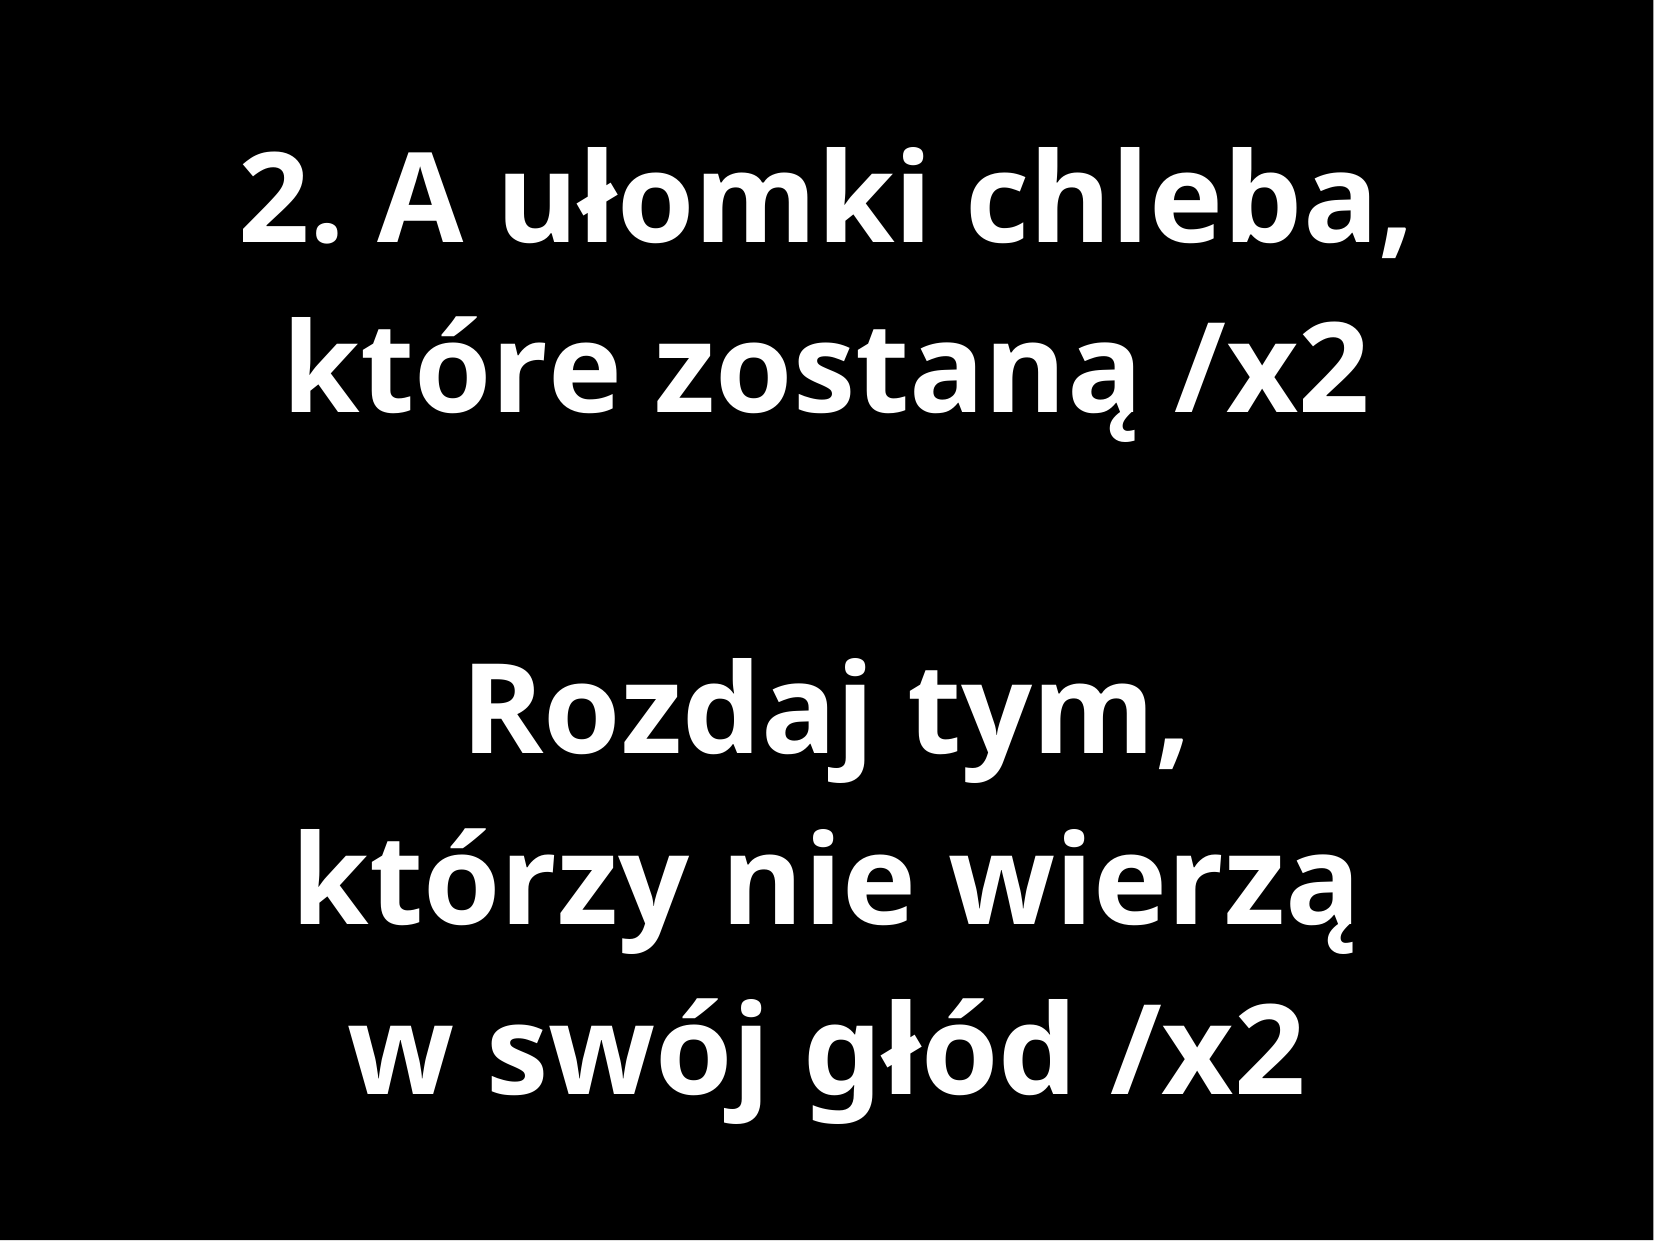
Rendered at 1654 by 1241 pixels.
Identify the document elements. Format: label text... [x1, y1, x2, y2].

title 2. A ułomki chleba, które zostaną /x2 Rozdaj tym, którzy nie wierzą w swój głód /x2 [0, 0, 1654, 1241]
